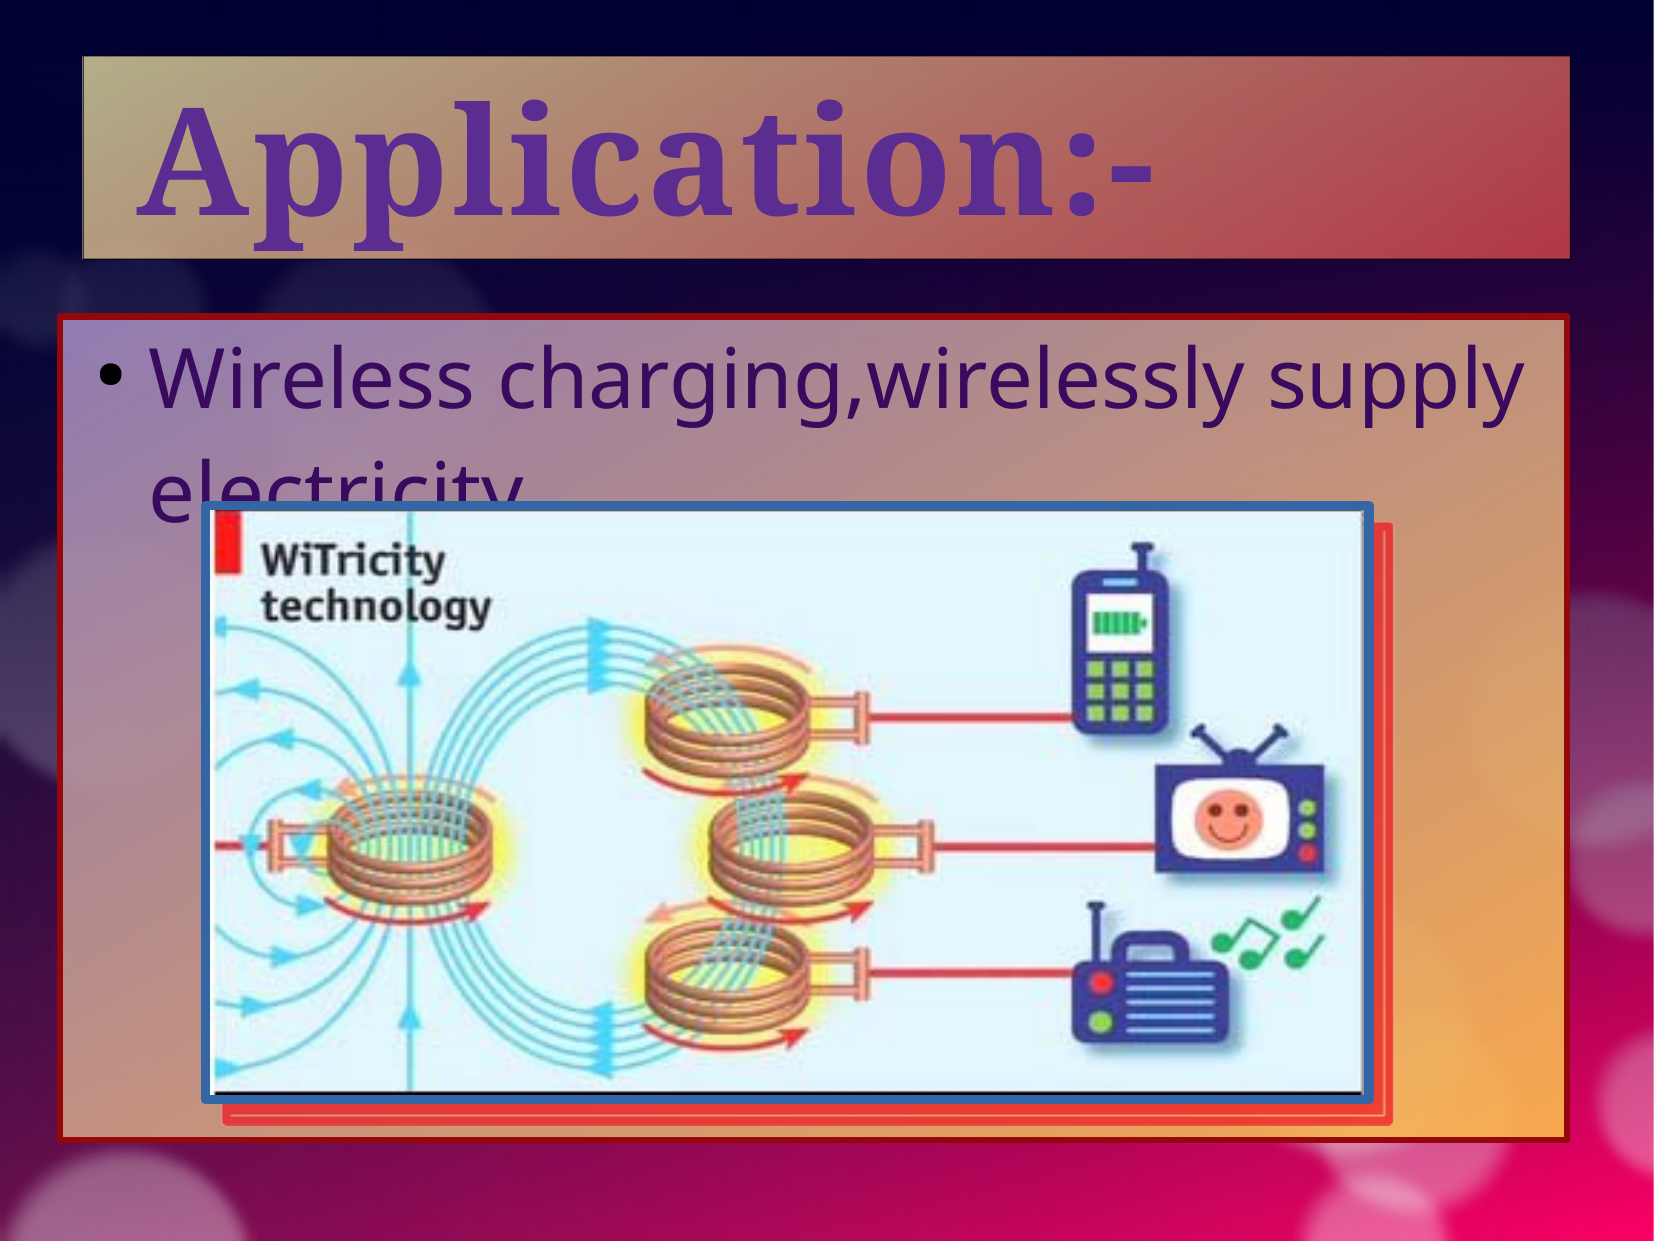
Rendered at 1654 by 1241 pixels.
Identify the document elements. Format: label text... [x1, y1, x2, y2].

list Wireless charging,wirelessly supply electricity. [60, 316, 1568, 1141]
picture [0, 0, 1654, 1241]
title Application:- [82, 60, 1571, 256]
